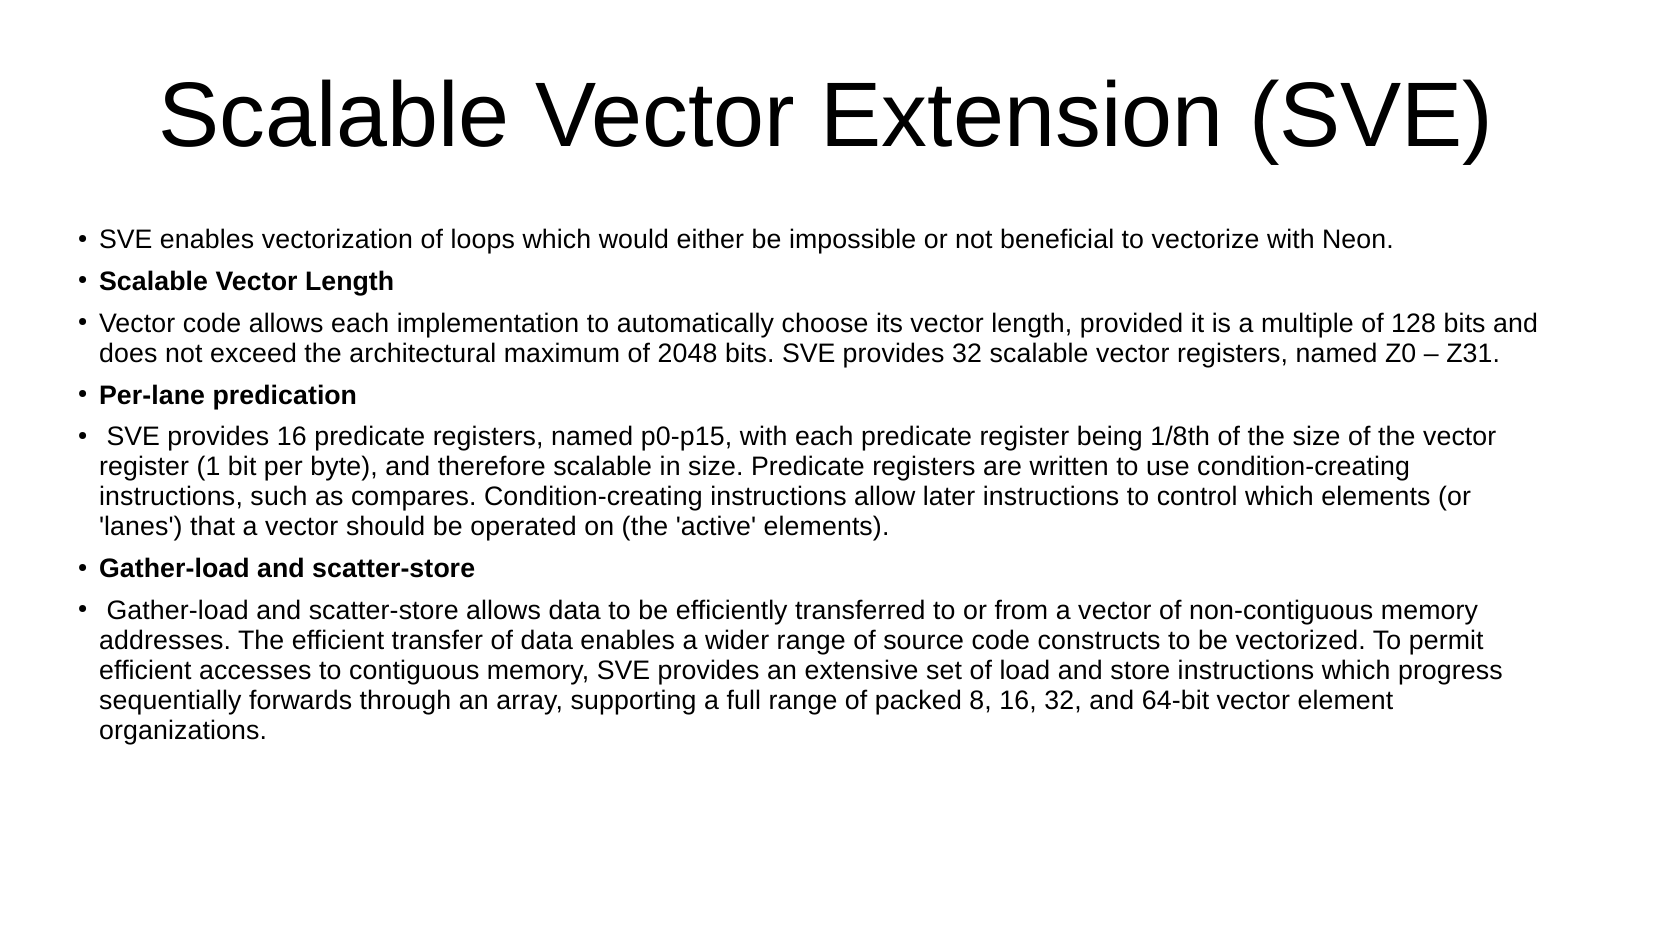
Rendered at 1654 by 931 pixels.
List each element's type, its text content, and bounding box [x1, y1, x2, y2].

title Scalable Vector Extension (SVE) [82, 37, 1571, 193]
list SVE enables vectorization of loops which would either be impossible or not beneficial to vectorize with Neon. Scalable Vector Length Vector code allows each implementation to automatically choose its vector length, provided it is a multiple of 128 bits and does not exceed the architectural maximum of 2048 bits. SVE provides 32 scalable vector registers, named Z0 – Z31. Per-lane predication SVE provides 16 predicate registers, named p0-p15, with each predicate register being 1/8th of the size of the vector register (1 bit per byte), and therefore scalable in size. Predicate registers are written to use condition-creating instructions, such as compares. Condition-creating instructions allow later instructions to control which elements (or 'lanes') that a vector should be operated on (the 'active' elements). Gather-load and scatter-store Gather-load and scatter-store allows data to be efficiently transferred to or from a vector of non-contiguous memory addresses. The efficient transfer of data enables a wider range of source code constructs to be vectorized. To permit efficient accesses to contiguous memory, SVE provides an extensive set of load and store instructions which progress sequentially forwards through an array, supporting a full range of packed 8, 16, 32, and 64-bit vector element organizations. [70, 224, 1559, 764]
